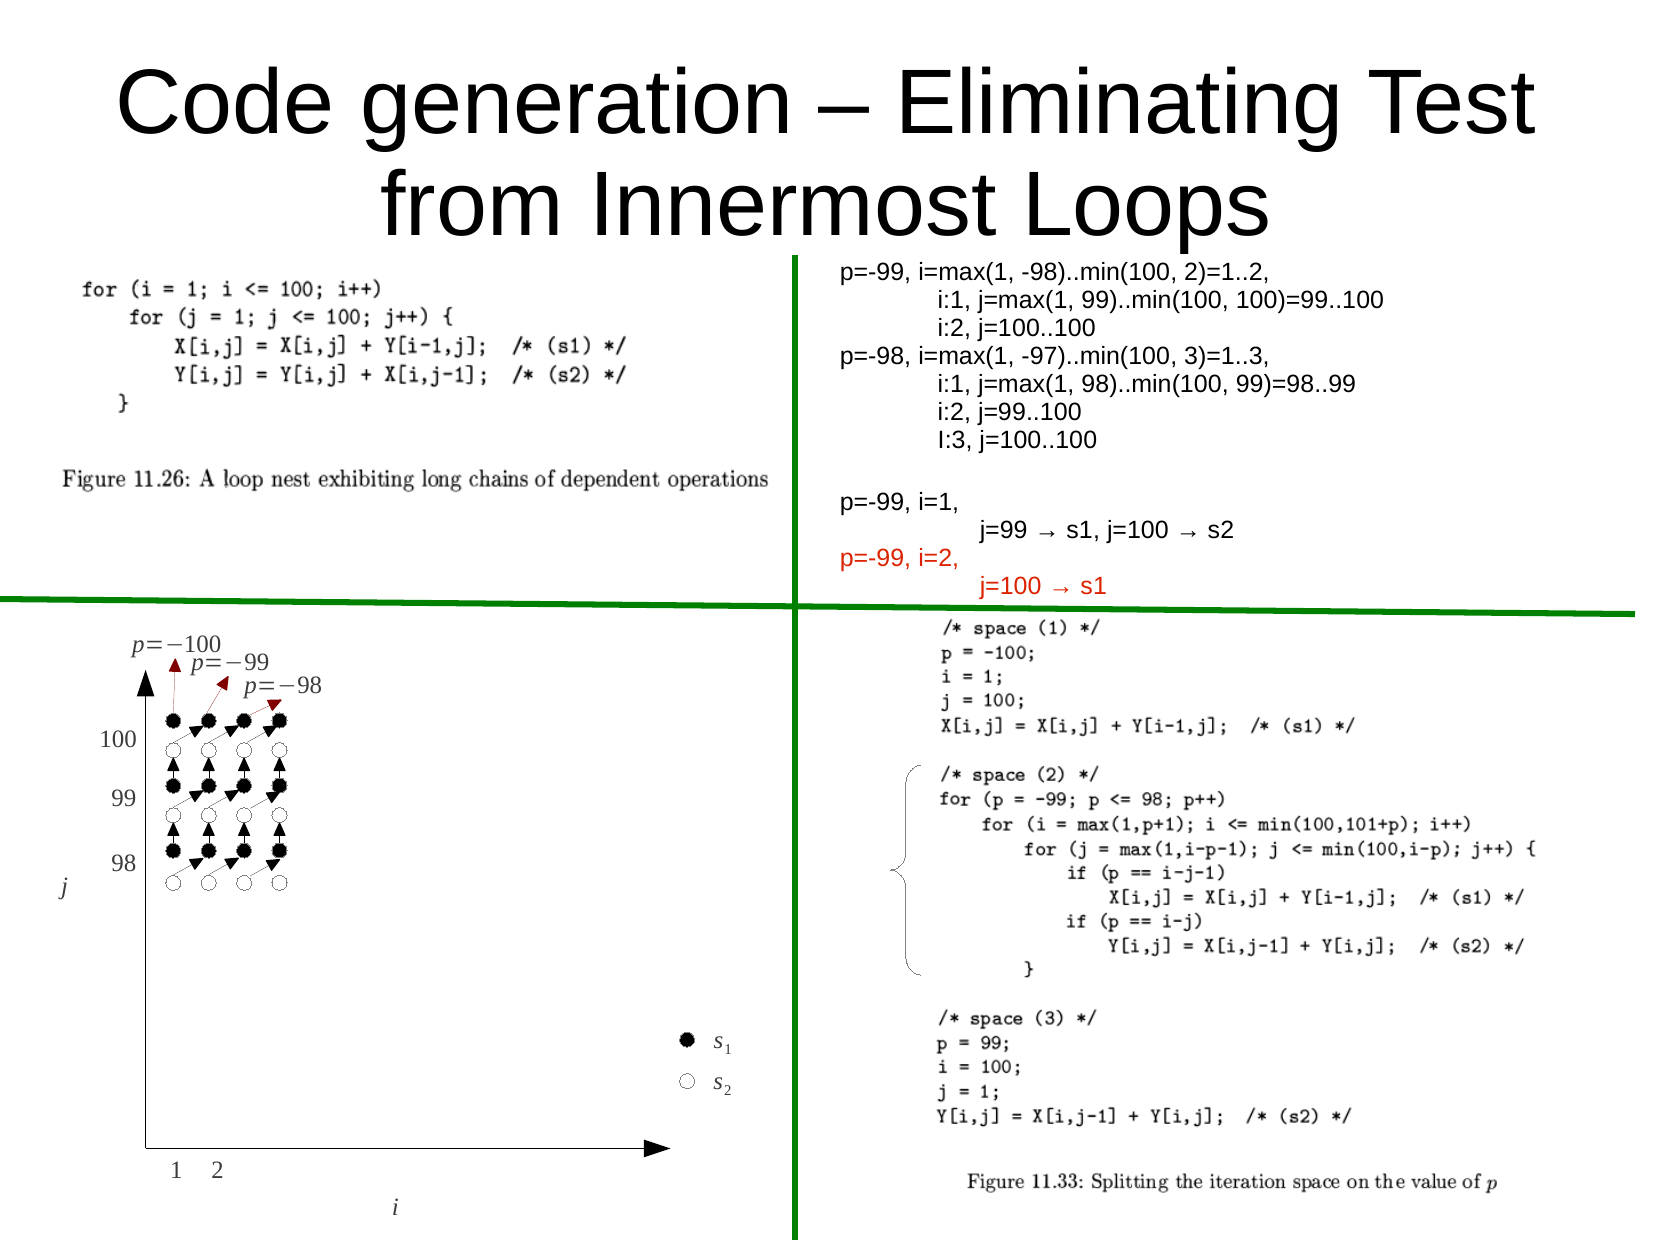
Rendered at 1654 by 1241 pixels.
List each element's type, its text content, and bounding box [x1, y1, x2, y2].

text_box [165, 807, 181, 823]
chart [385, 1193, 405, 1222]
text_box [165, 843, 181, 859]
text_box [271, 778, 288, 793]
chart [205, 1156, 230, 1185]
text_box [201, 742, 217, 758]
text_box [271, 843, 288, 858]
text_box [779, 339, 1561, 743]
picture [44, 269, 780, 504]
text_box [201, 875, 217, 891]
chart [51, 872, 76, 901]
chart [93, 725, 143, 753]
text_box [679, 1073, 695, 1089]
picture [924, 743, 1546, 1204]
text_box [271, 807, 288, 823]
text_box [201, 843, 217, 859]
text_box [201, 778, 217, 794]
text_box [165, 778, 181, 794]
text_box [201, 713, 217, 729]
chart [707, 1026, 738, 1058]
text_box [236, 842, 252, 859]
text_box [236, 807, 252, 823]
title Code generation – Eliminating Test from Innermost Loops [82, 49, 1571, 257]
text_box [236, 742, 252, 758]
text_box [271, 875, 288, 891]
text_box [165, 742, 181, 758]
text_box p=-99, i=1, j=99 → s1, j=100 → s2 p=-99, i=2, j=100 → s1 [825, 480, 1546, 607]
text_box p=-99, i=max(1, -98)..min(100, 2)=1..2, i:1, j=max(1, 99)..min(100, 100)=99..100 i:2, j=100..100 p=-98, i=max(1, -97)..min(100, 3)=1..3, i:1, j=max(1, 98)..min(100, 99)=98..99 i:2, j=99..100 I:3, j=100..100 [825, 250, 1576, 462]
chart [707, 1067, 738, 1100]
text_box [236, 778, 252, 794]
chart [163, 1156, 189, 1185]
text_box [271, 742, 288, 758]
text_box [165, 875, 181, 891]
text_box [236, 875, 252, 891]
text_box [165, 713, 181, 729]
text_box [236, 713, 252, 729]
text_box [679, 1032, 695, 1048]
chart [105, 784, 143, 813]
text_box [201, 807, 217, 823]
chart [122, 630, 329, 700]
chart [105, 849, 143, 877]
text_box [271, 712, 288, 729]
